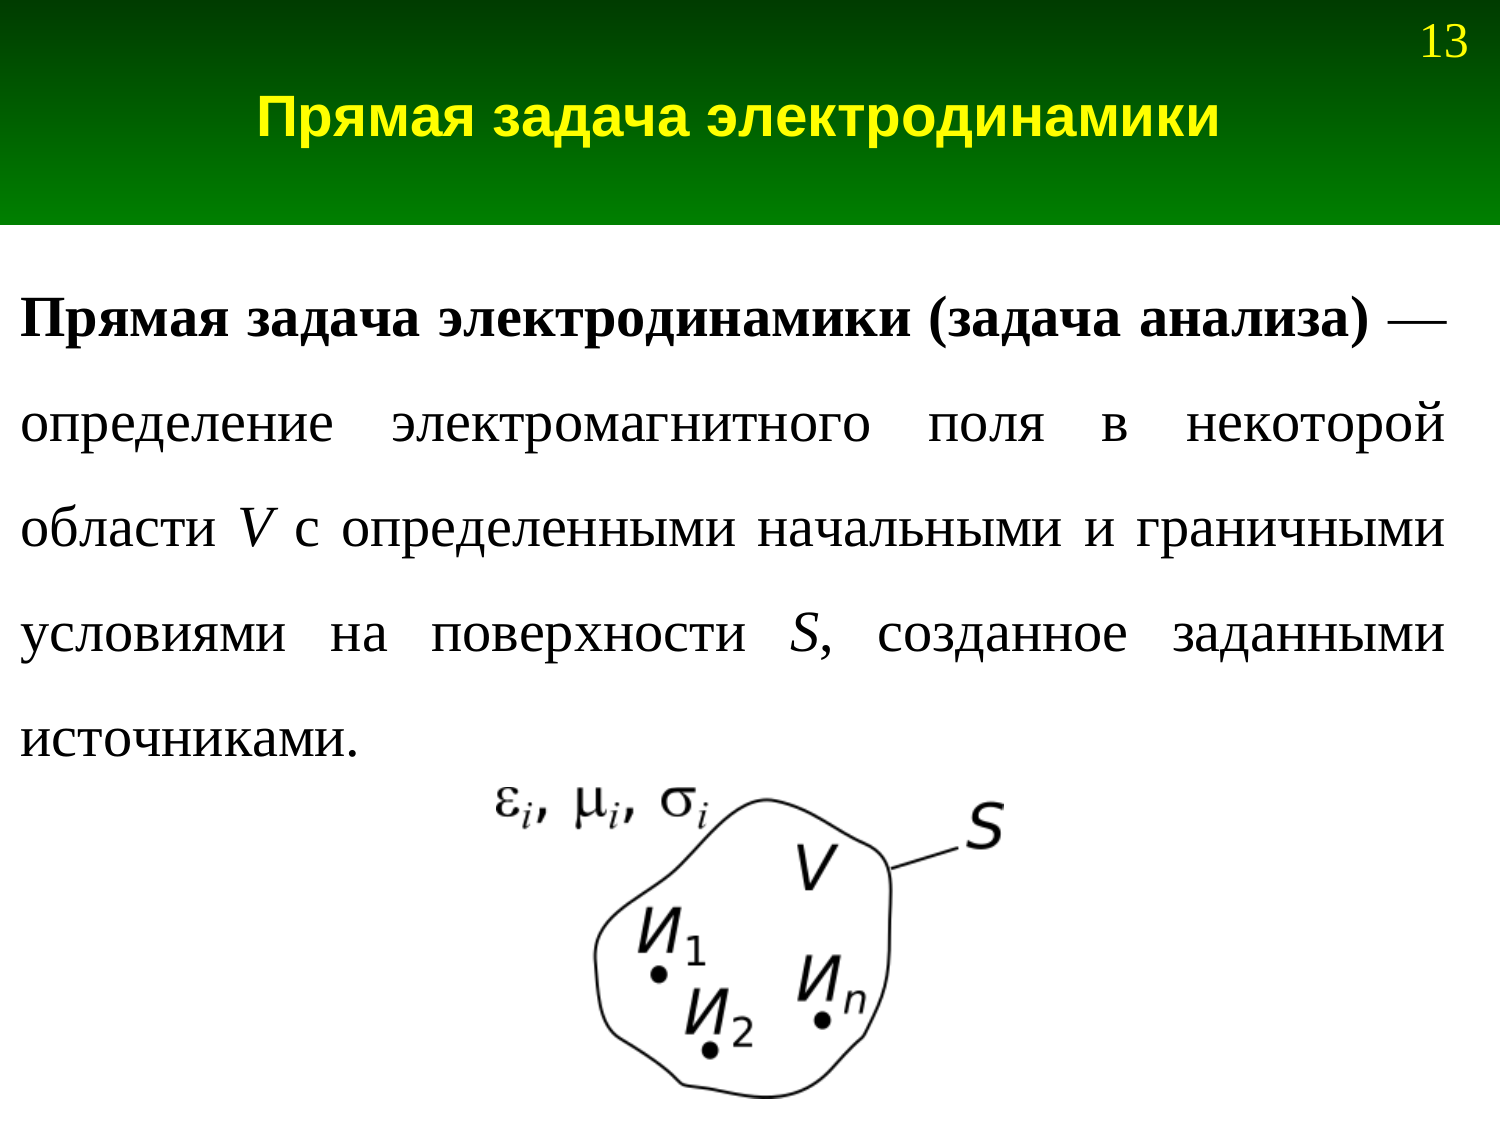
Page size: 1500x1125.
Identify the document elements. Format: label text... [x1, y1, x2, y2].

picture [496, 787, 1004, 1099]
title Прямая задача электродинамики [88, 18, 1389, 207]
text_box Прямая задача электродинамики (задача анализа) — определение электромагнитного поля в некоторой области V с определенными начальными и граничными условиями на поверхности S, созданное заданными источниками. [5, 236, 1495, 777]
